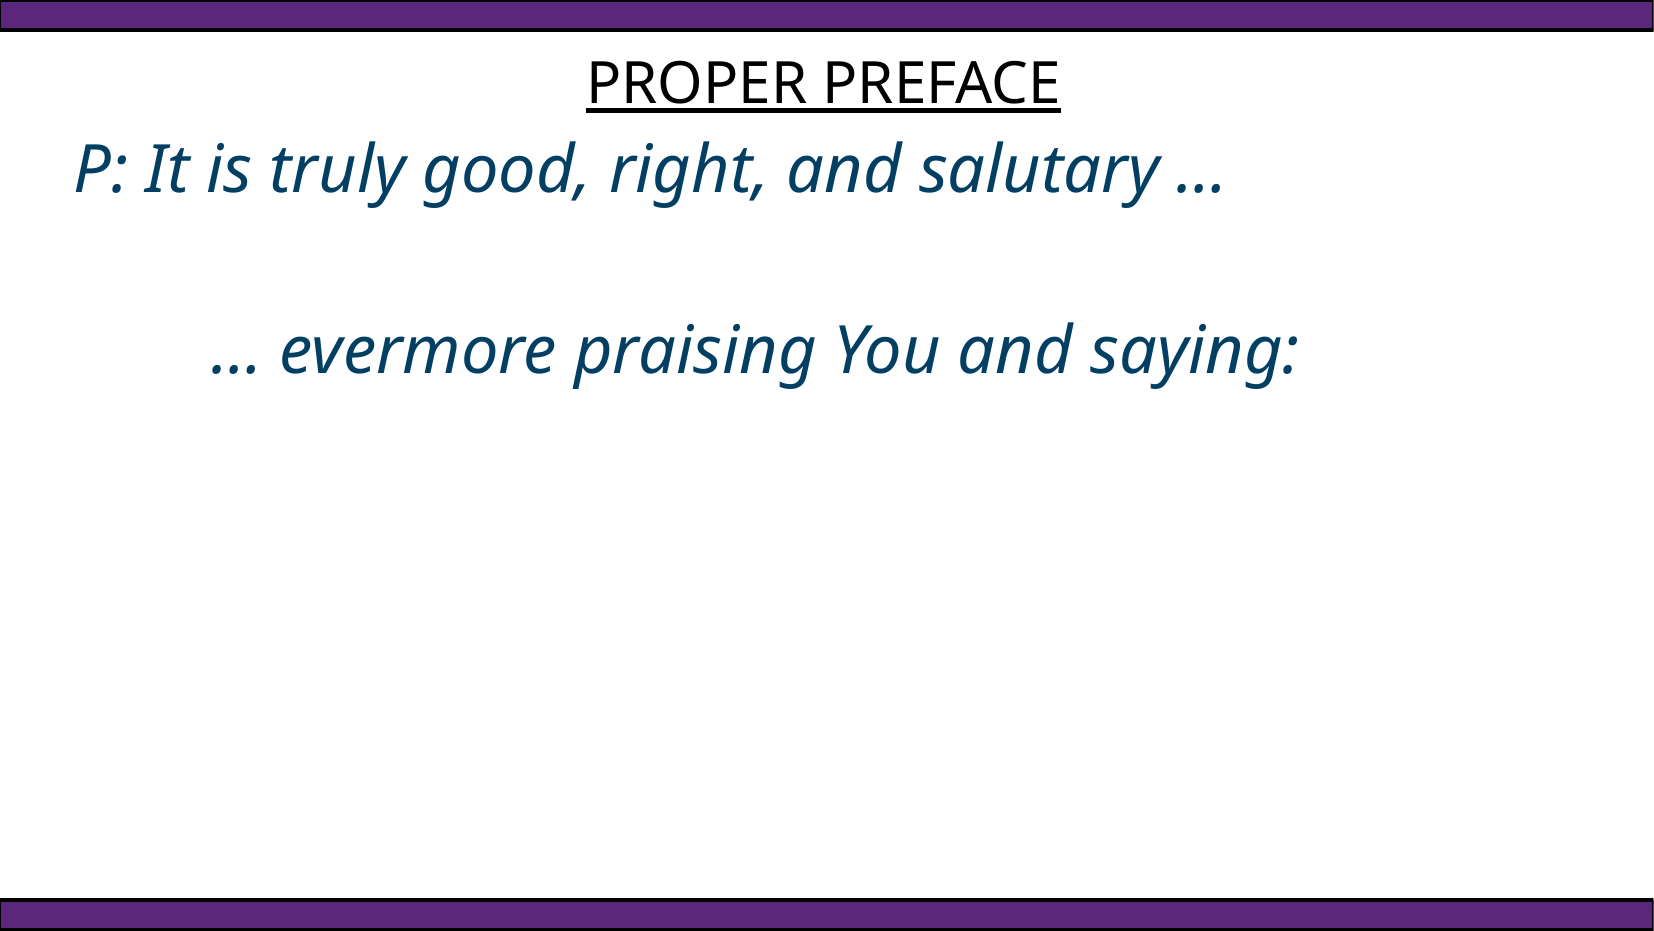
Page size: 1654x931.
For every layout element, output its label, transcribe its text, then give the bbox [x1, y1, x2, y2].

picture [0, 31, 1654, 900]
text_box [0, 0, 1654, 31]
text_box PROPER PREFACE P: It is truly good, right, and salutary … … evermore praising You and saying: [58, 34, 1589, 393]
text_box [0, 900, 1654, 931]
